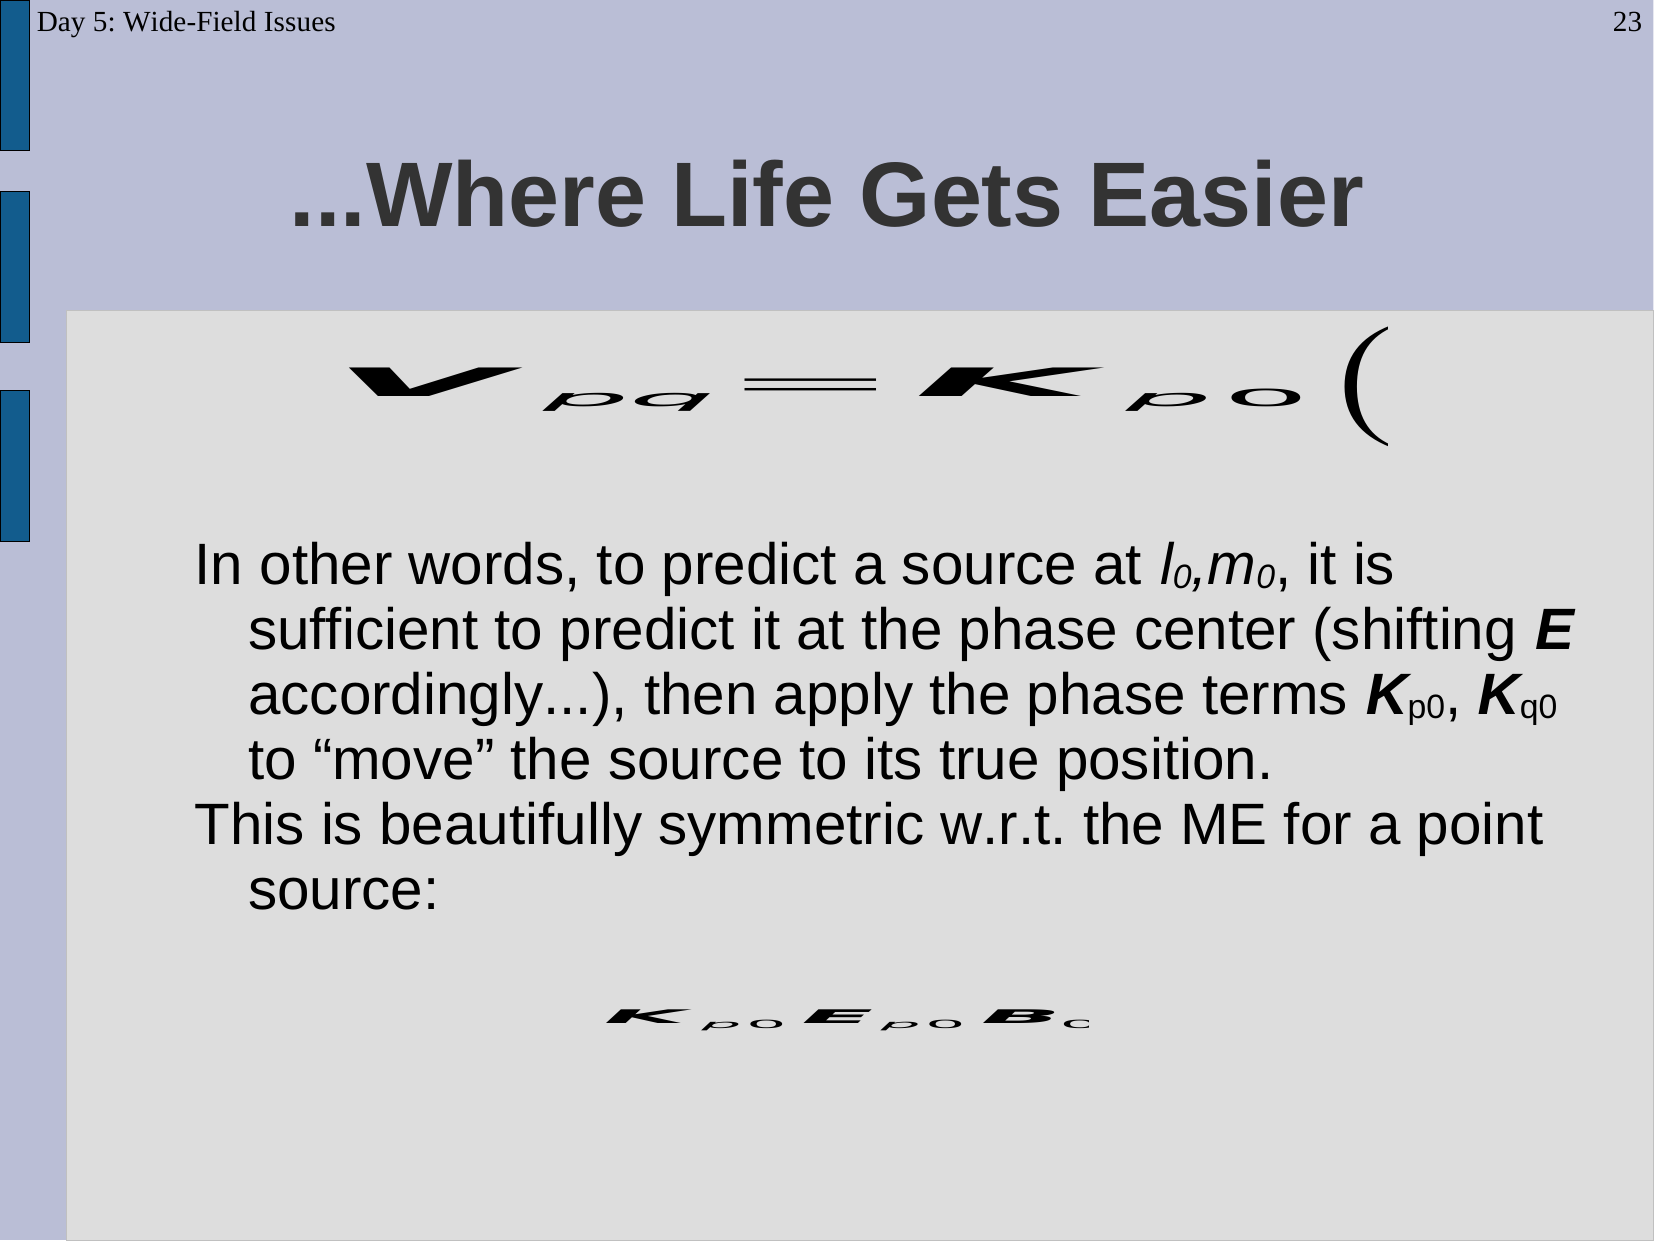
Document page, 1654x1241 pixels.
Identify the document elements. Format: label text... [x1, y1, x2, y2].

title ...Where Life Gets Easier [121, 91, 1534, 299]
chart [590, 1003, 1089, 1093]
chart [308, 324, 1388, 511]
list In other words, to predict a source at l0,m0, it is sufficient to predict it at the phase center (shifting E accordingly...), then apply the phase terms Kp0, Kq0 to “move” the source to its true position. This is beautifully symmetric w.r.t. the ME for a point source: [177, 531, 1590, 1005]
